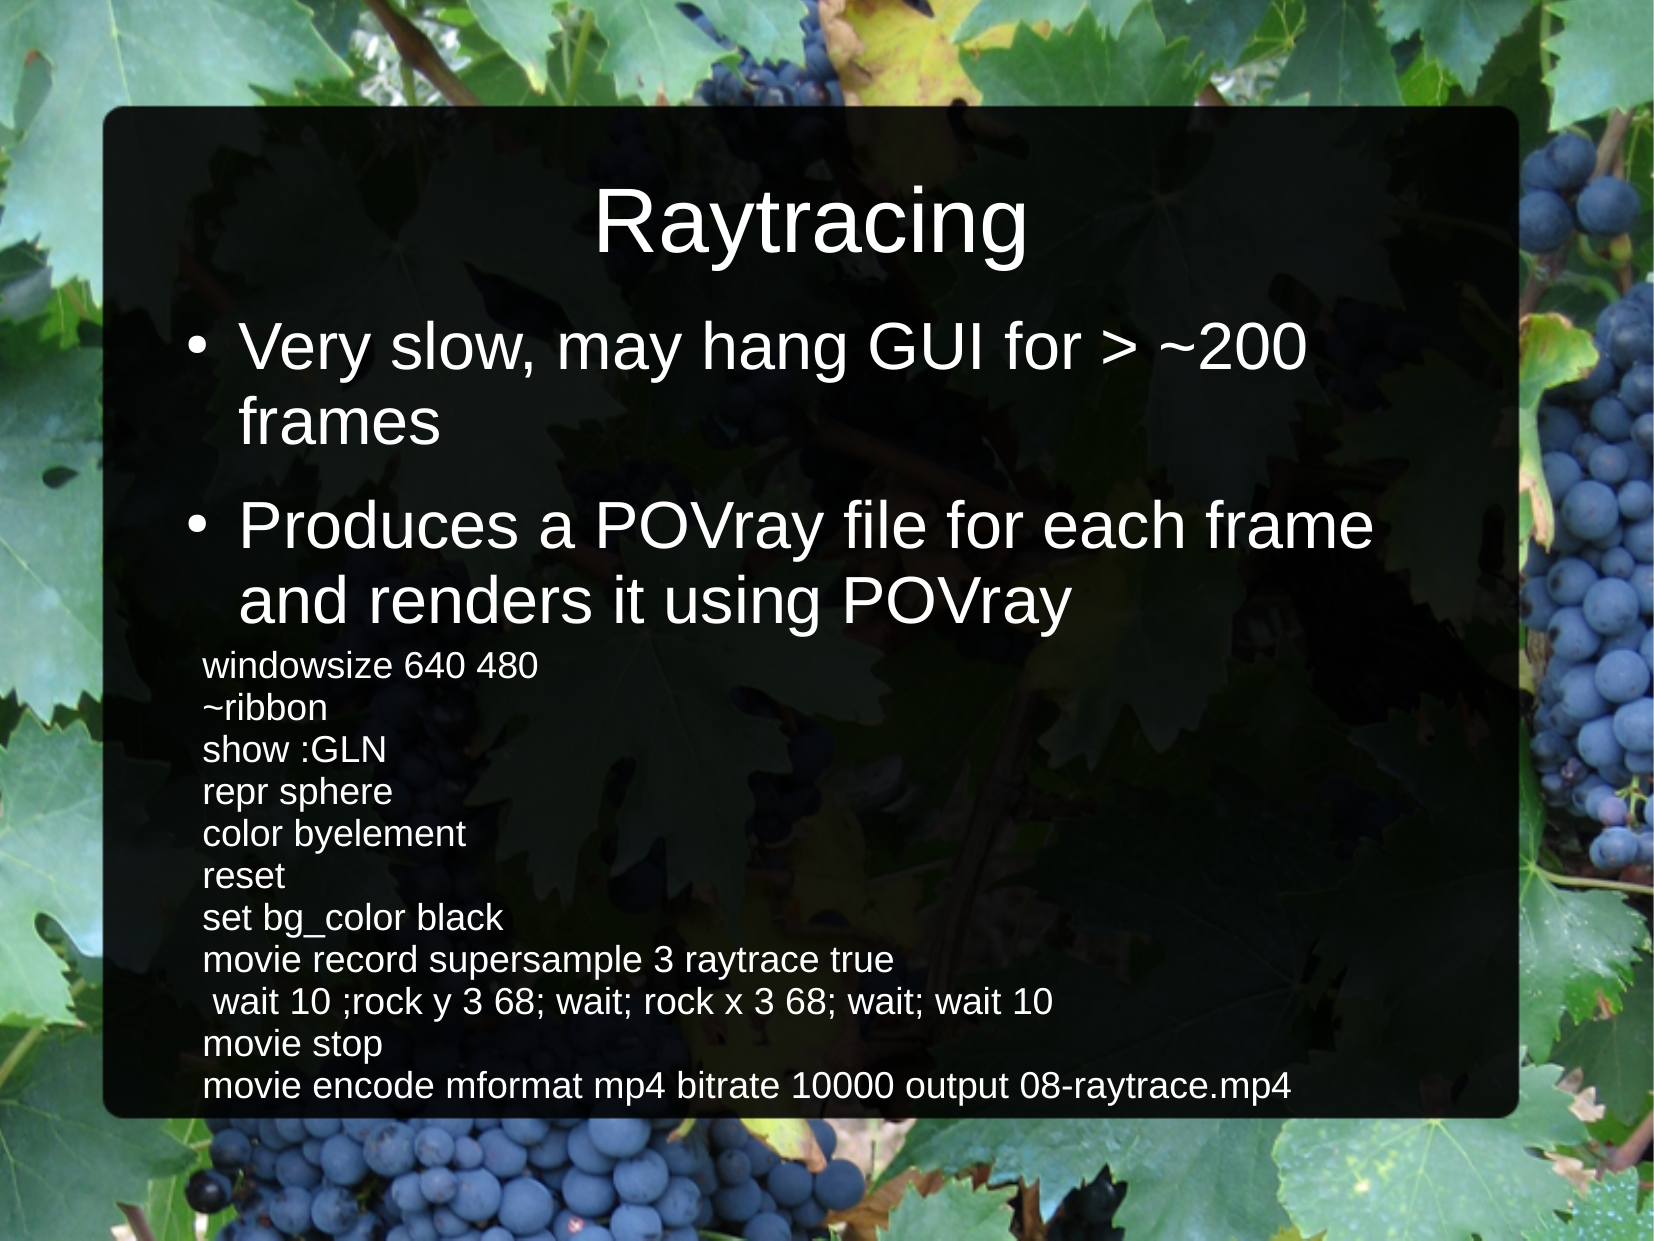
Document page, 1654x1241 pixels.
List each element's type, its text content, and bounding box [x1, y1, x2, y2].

picture [0, 0, 1654, 1241]
list Very slow, may hang GUI for > ~200 frames Produces a POVray file for each frame and renders it using POVray [167, 309, 1467, 1114]
title Raytracing [118, 125, 1506, 318]
text_box windowsize 640 480 ~ribbon show :GLN repr sphere color byelement reset set bg_color black movie record supersample 3 raytrace true wait 10 ;rock y 3 68; wait; rock x 3 68; wait; wait 10 movie stop movie encode mformat mp4 bitrate 10000 output 08-raytrace.mp4 [187, 637, 1426, 1115]
